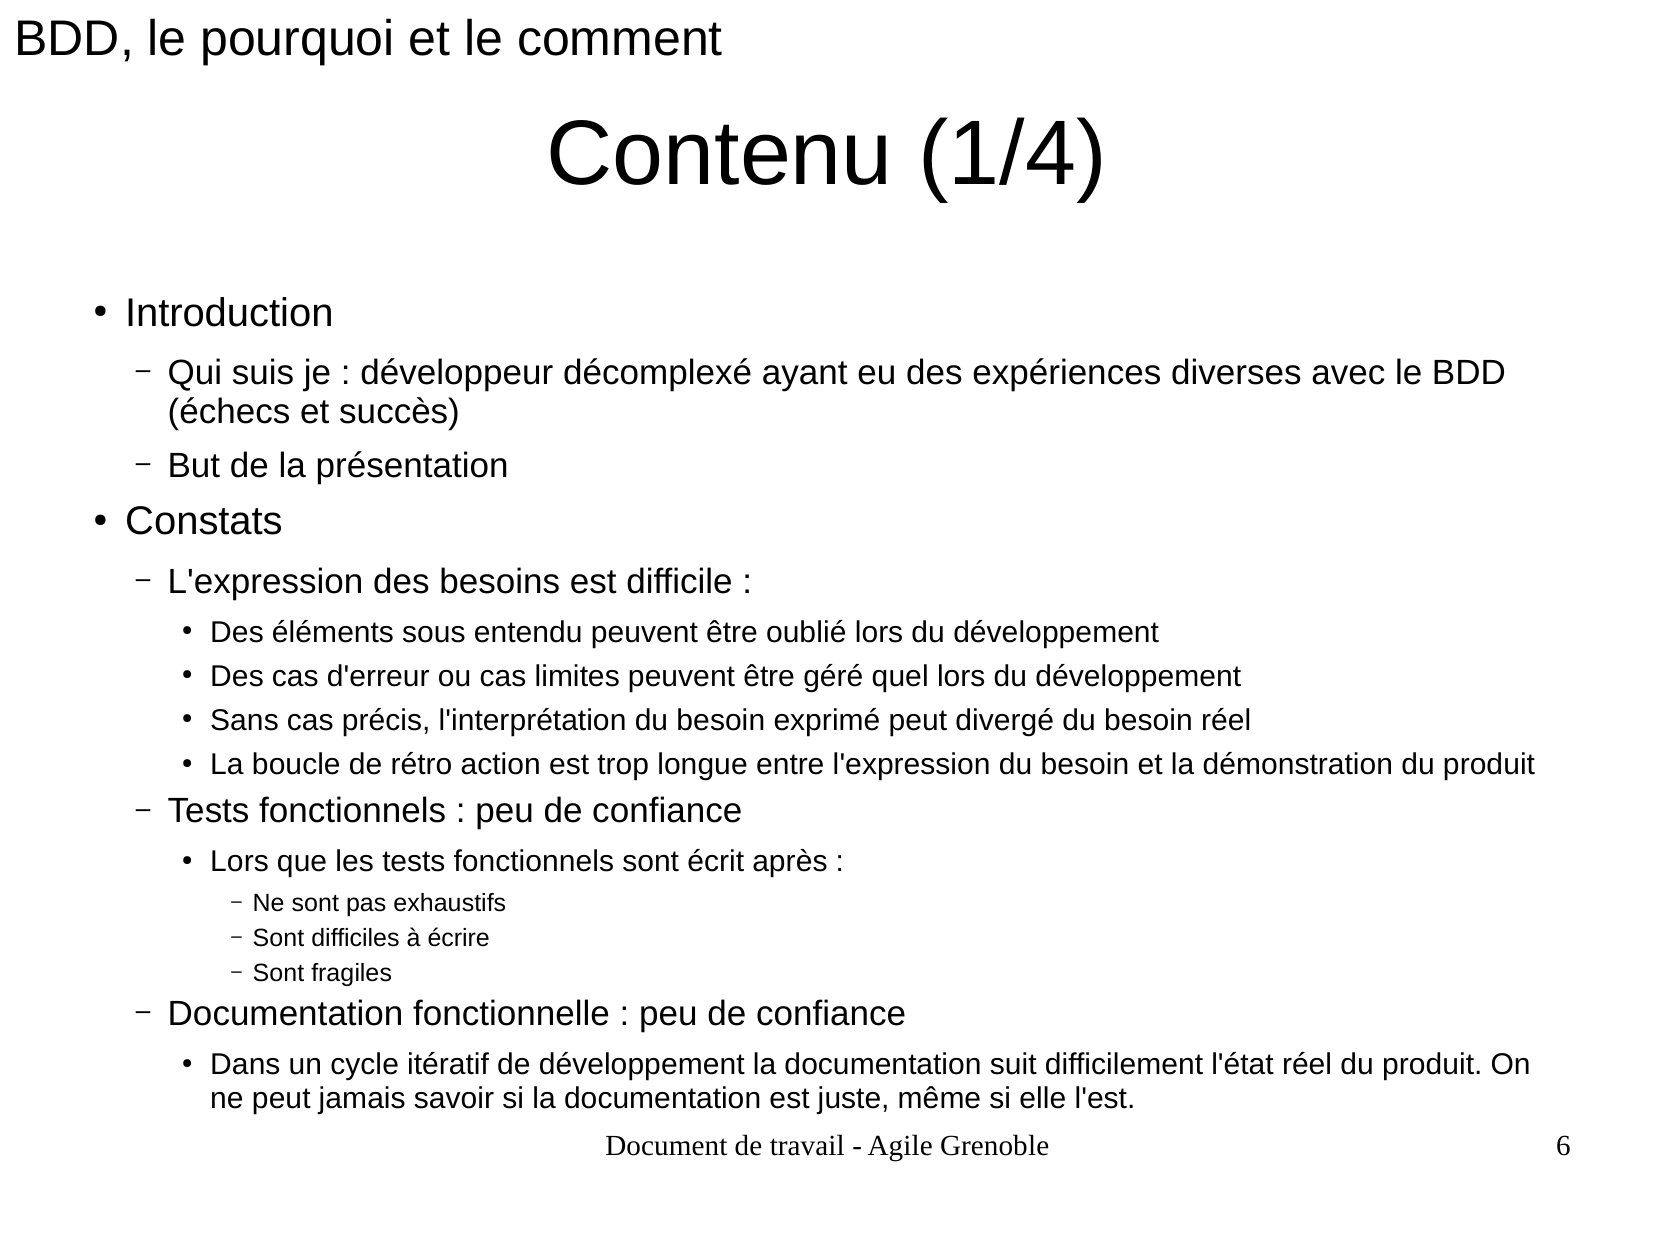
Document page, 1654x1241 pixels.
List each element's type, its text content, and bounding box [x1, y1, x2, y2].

title Contenu (1/4) [82, 49, 1571, 257]
text_box BDD, le pourquoi et le comment [0, 3, 739, 74]
list Introduction Qui suis je : développeur décomplexé ayant eu des expériences diverses avec le BDD (échecs et succès) But de la présentation Constats L'expression des besoins est difficile : Des éléments sous entendu peuvent être oublié lors du développement Des cas d'erreur ou cas limites peuvent être géré quel lors du développement Sans cas précis, l'interprétation du besoin exprimé peut divergé du besoin réel La boucle de rétro action est trop longue entre l'expression du besoin et la démonstration du produit Tests fonctionnels : peu de confiance Lors que les tests fonctionnels sont écrit après : Ne sont pas exhaustifs Sont difficiles à écrire Sont fragiles Documentation fonctionnelle : peu de confiance Dans un cycle itératif de développement la documentation suit difficilement l'état réel du produit. On ne peut jamais savoir si la documentation est juste, même si elle l'est. [82, 290, 1571, 1126]
